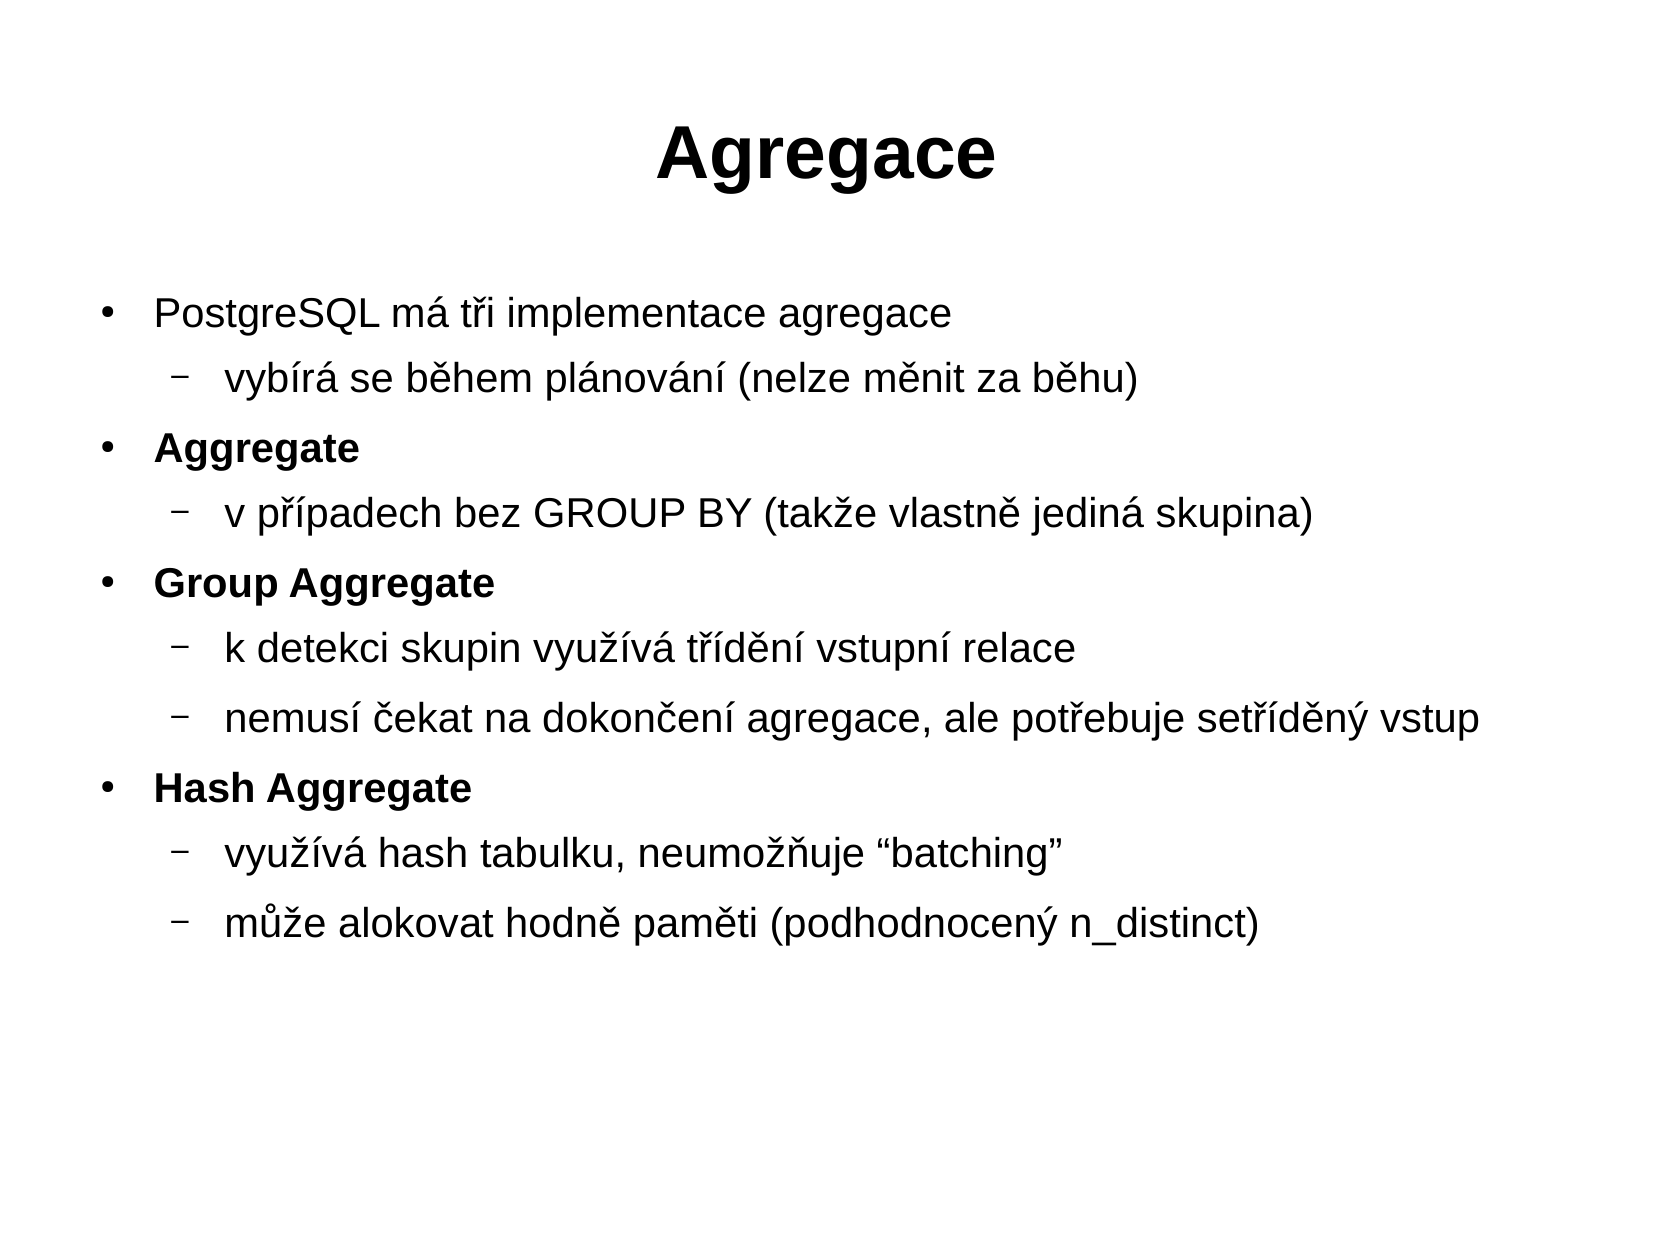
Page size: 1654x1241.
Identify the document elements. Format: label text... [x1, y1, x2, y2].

title Agregace [82, 49, 1571, 257]
list PostgreSQL má tři implementace agregace vybírá se během plánování (nelze měnit za běhu) Aggregate v případech bez GROUP BY (takže vlastně jediná skupina) Group Aggregate k detekci skupin využívá třídění vstupní relace nemusí čekat na dokončení agregace, ale potřebuje setříděný vstup Hash Aggregate využívá hash tabulku, neumožňuje “batching” může alokovat hodně paměti (podhodnocený n_distinct) [82, 290, 1538, 1156]
